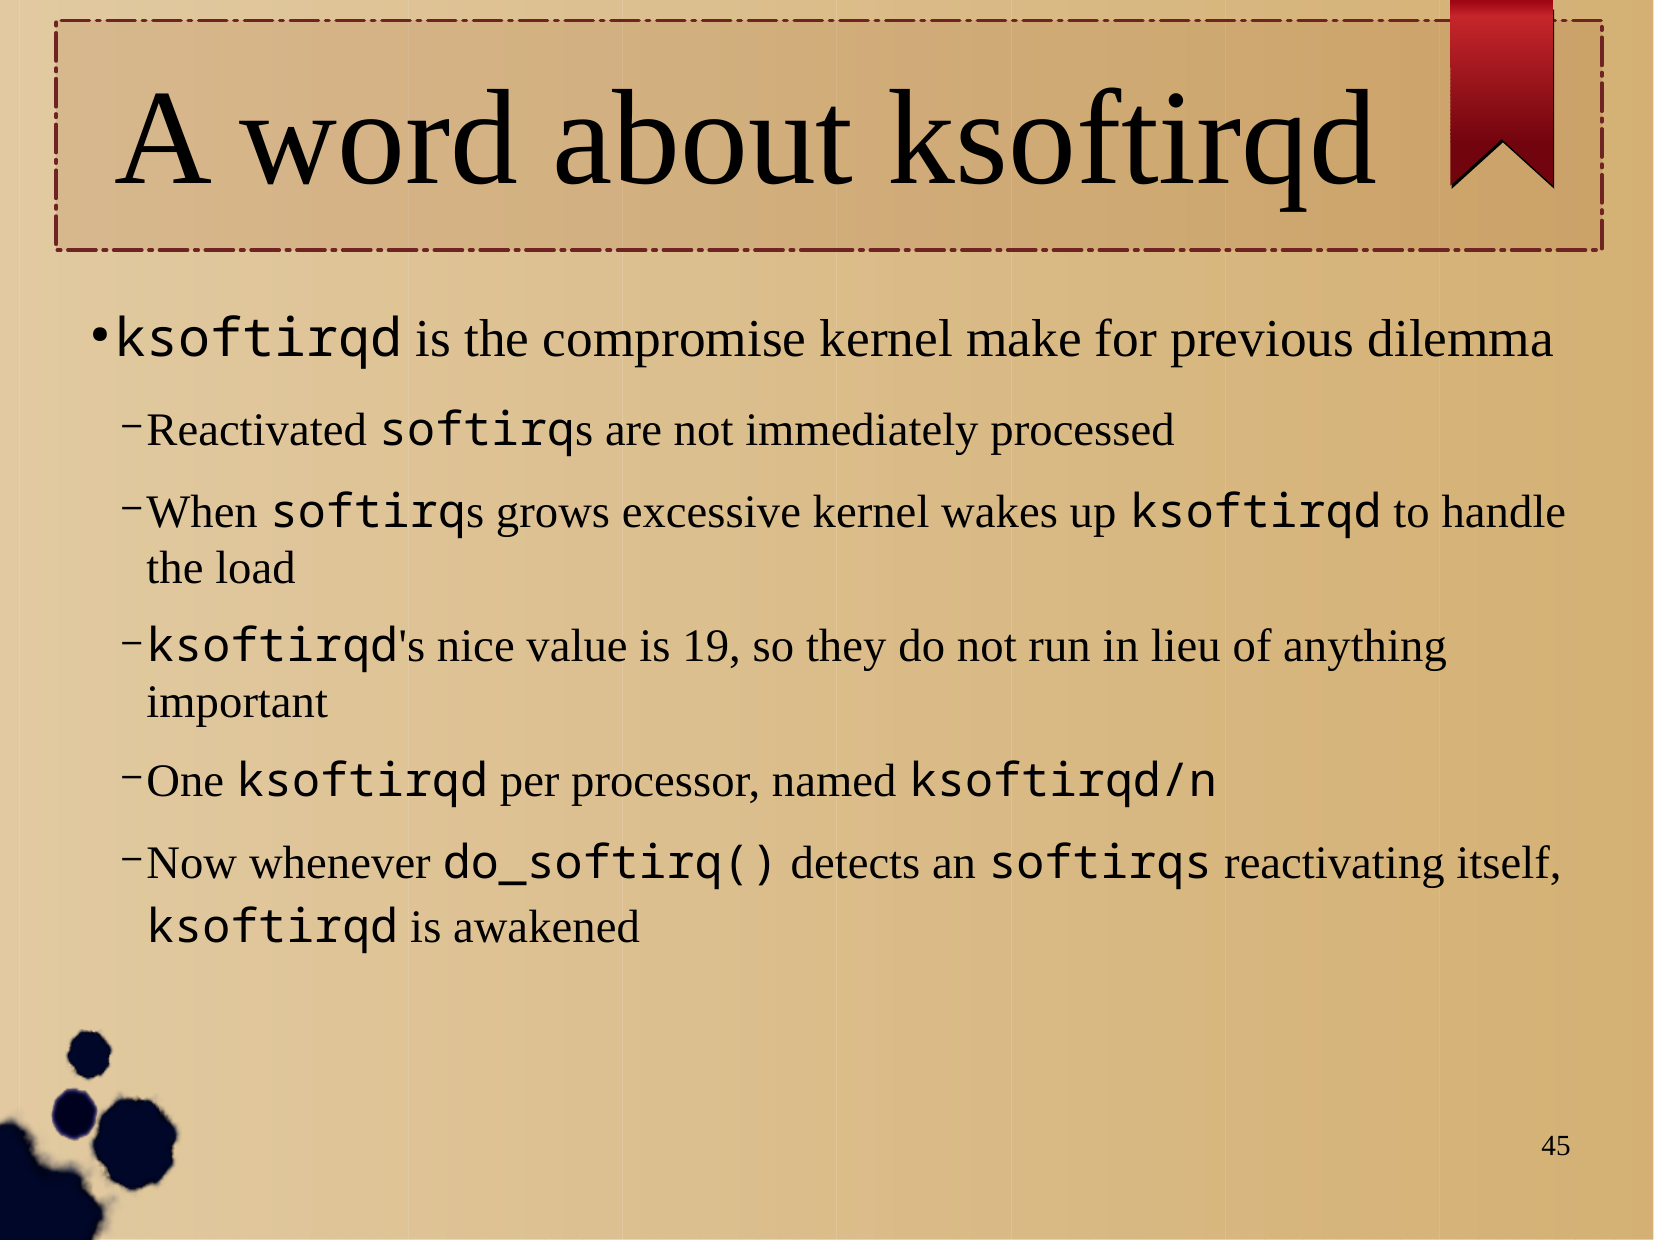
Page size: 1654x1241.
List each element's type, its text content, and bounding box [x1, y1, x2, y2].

list ksoftirqd is the compromise kernel make for previous dilemma Reactivated softirqs are not immediately processed When softirqs grows excessive kernel wakes up ksoftirqd to handle the load ksoftirqd's nice value is 19, so they do not run in lieu of anything important One ksoftirqd per processor, named ksoftirqd/n Now whenever do_softirq() detects an softirqs reactivating itself, ksoftirqd is awakened [82, 299, 1571, 1019]
title A word about ksoftirqd [82, 47, 1412, 229]
